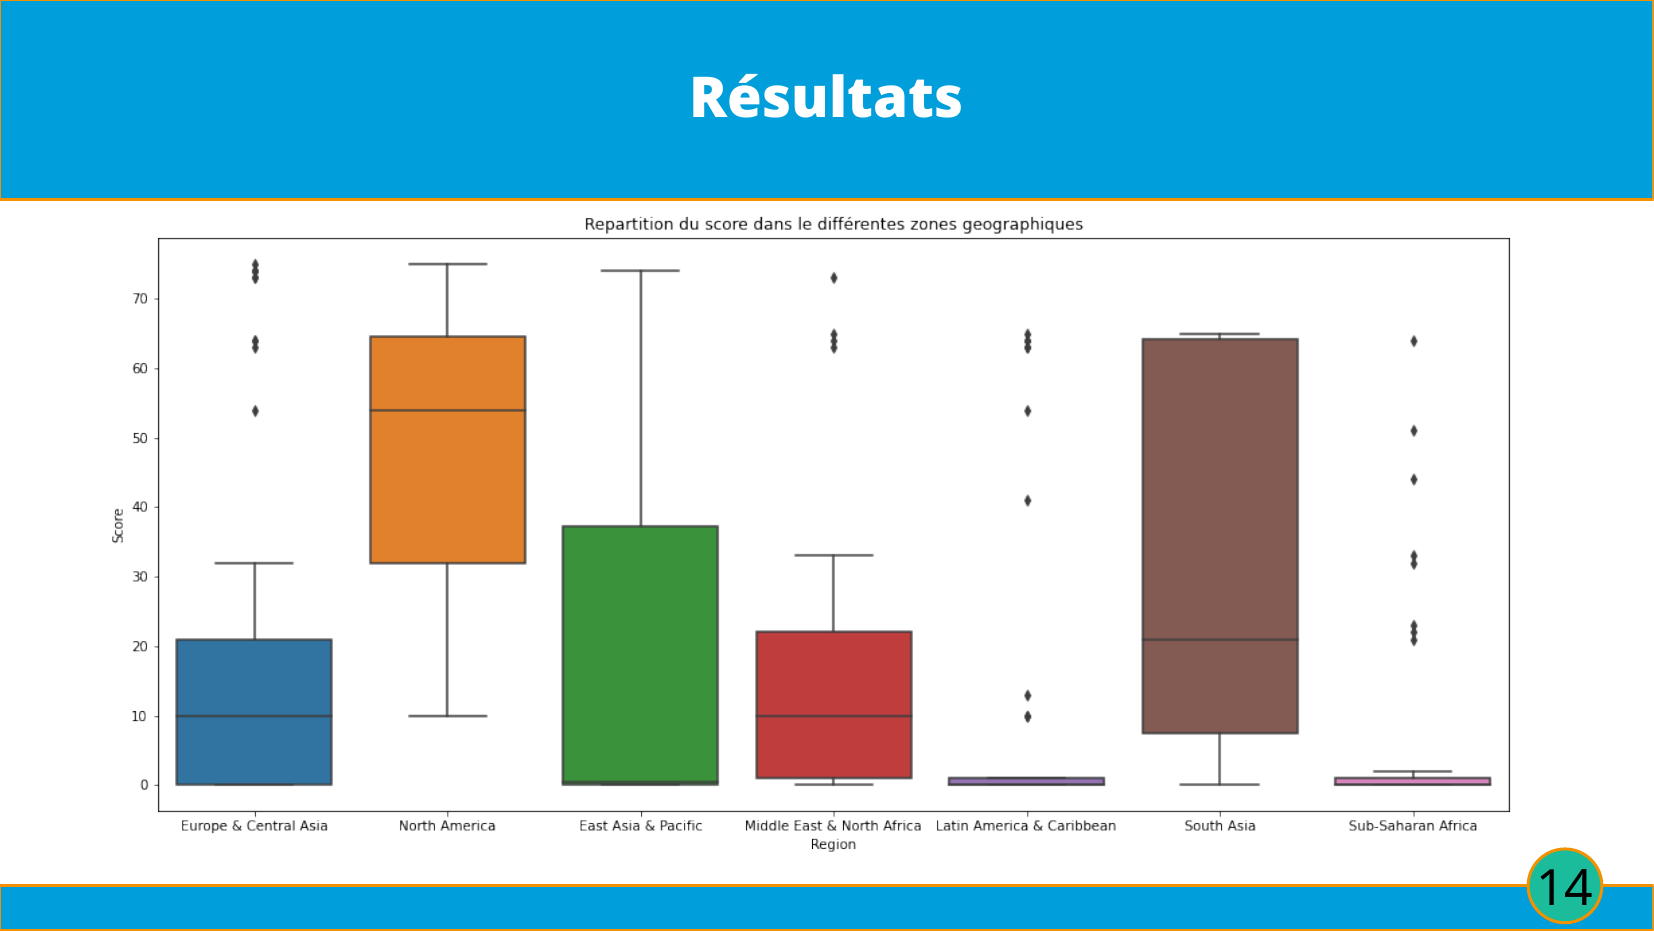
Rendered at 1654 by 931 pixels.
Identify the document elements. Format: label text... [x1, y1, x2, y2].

title Résultats [59, 37, 1595, 147]
picture [0, 147, 1654, 906]
